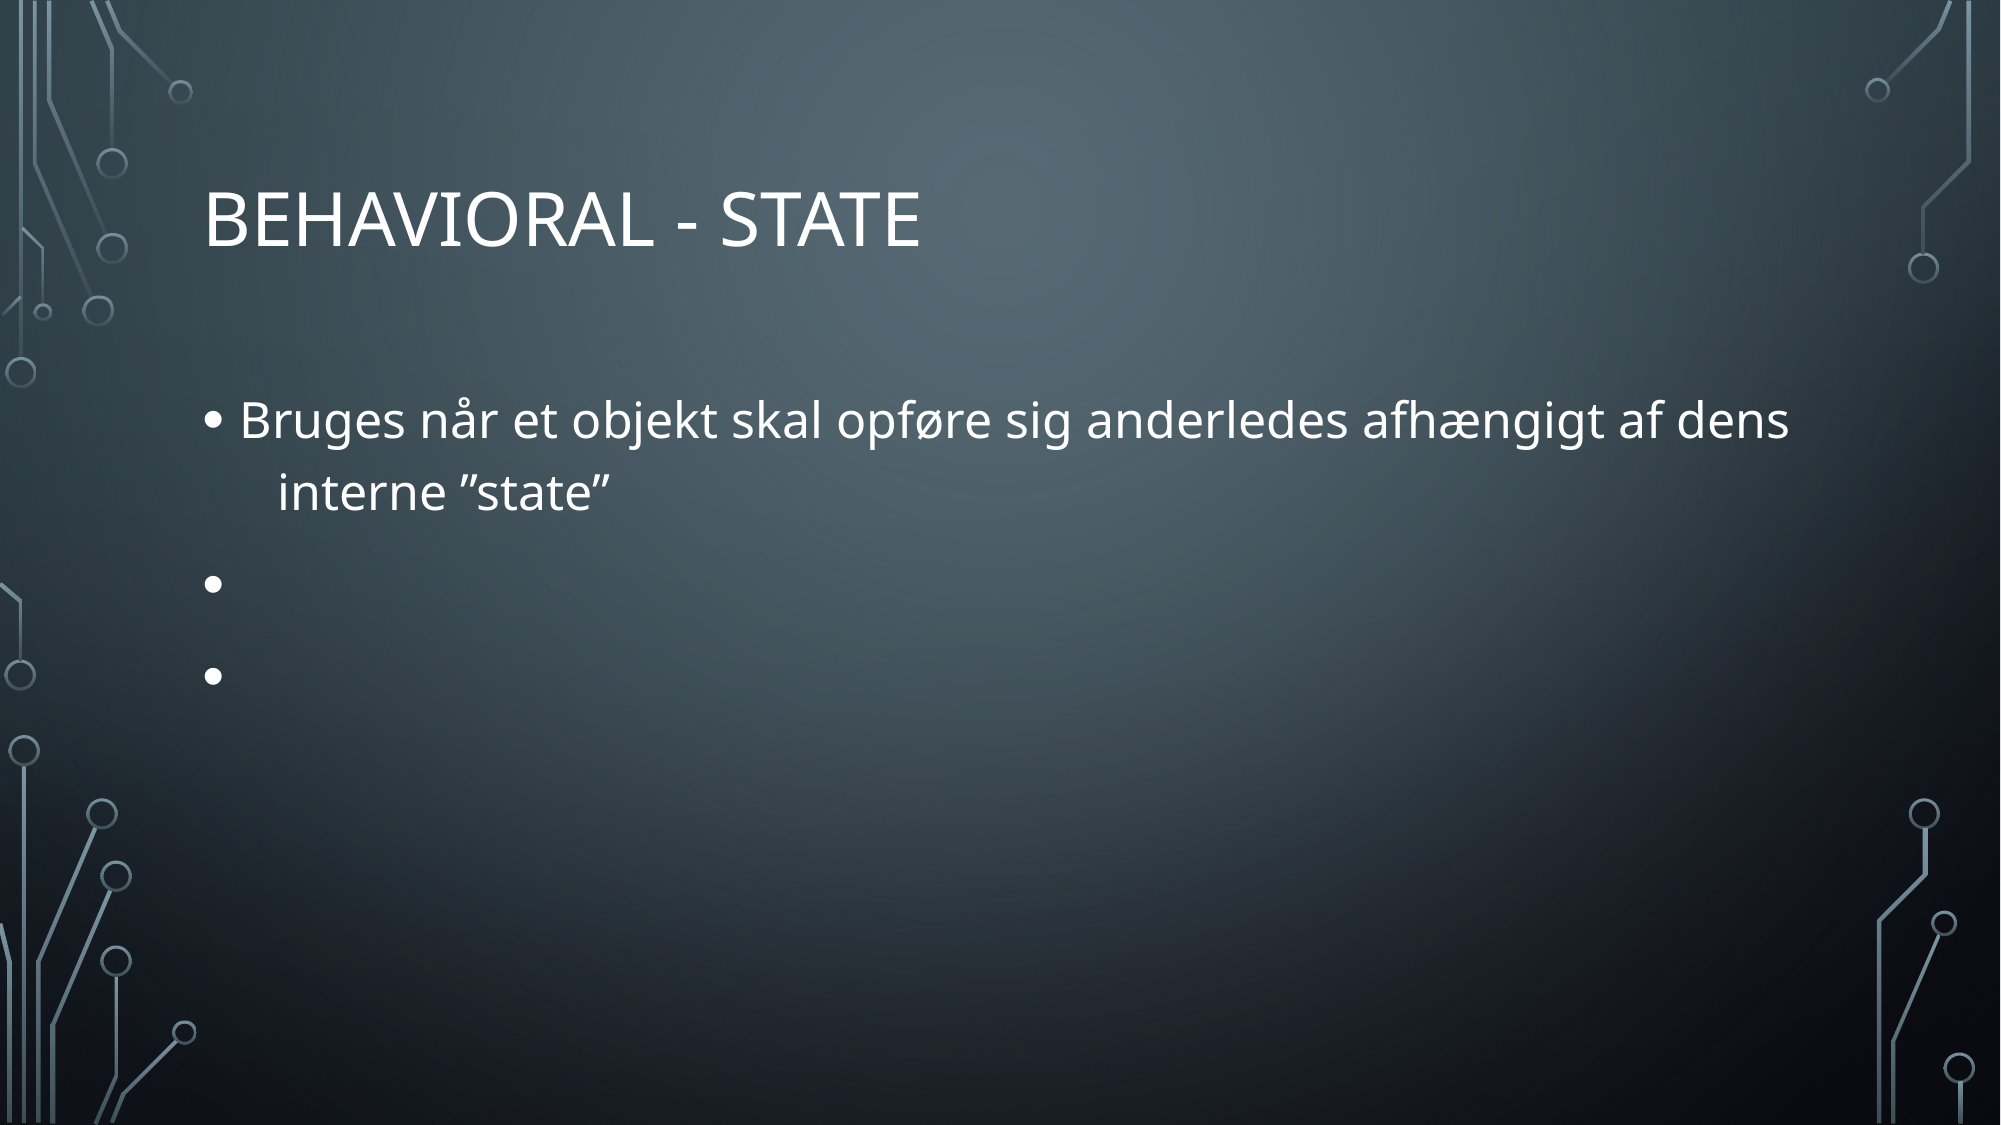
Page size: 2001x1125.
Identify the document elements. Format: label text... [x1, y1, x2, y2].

list Bruges når et objekt skal opføre sig anderledes afhængigt af dens interne ”state” [187, 369, 1813, 951]
title Behavioral - State [187, 101, 1813, 344]
